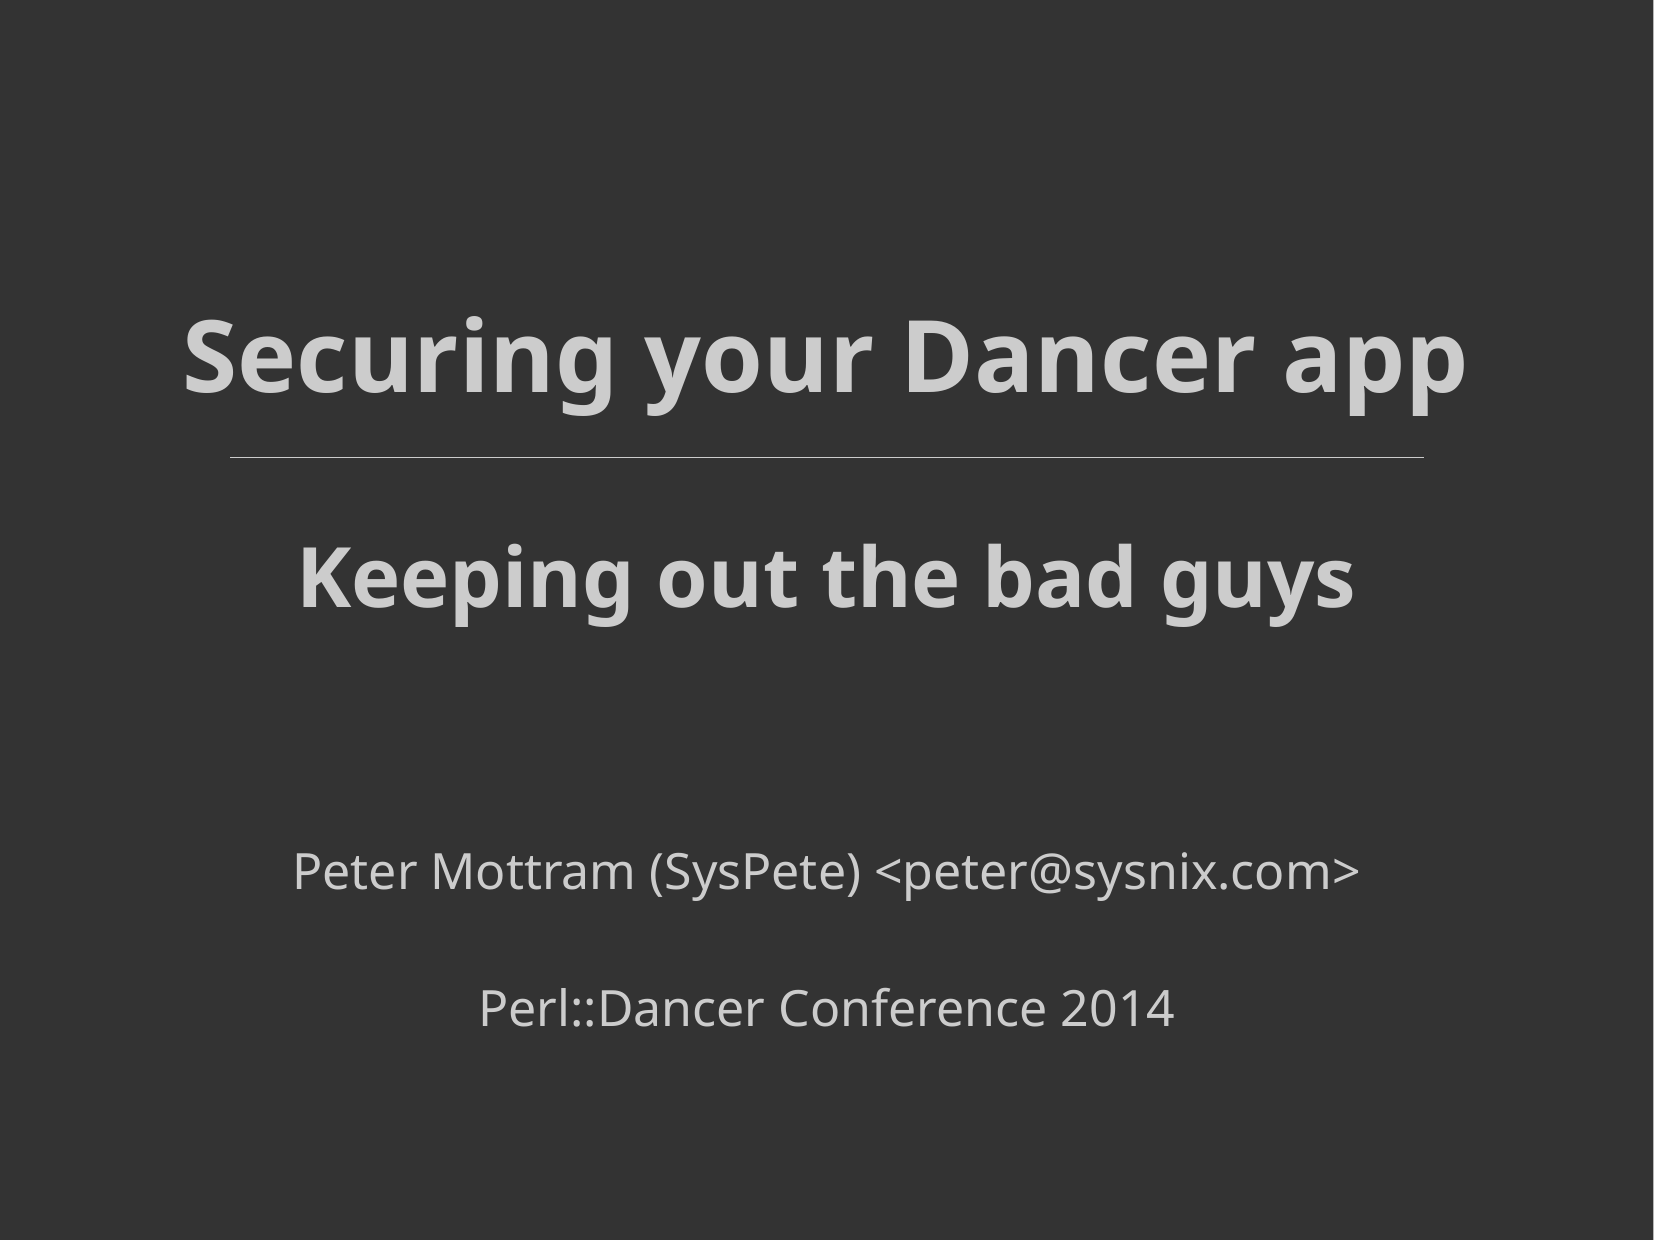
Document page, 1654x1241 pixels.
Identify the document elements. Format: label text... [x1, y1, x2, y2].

title Securing your Dancer app [82, 250, 1571, 458]
subtitle Keeping out the bad guys Peter Mottram (SysPete) <peter@sysnix.com> Perl::Dancer Conference 2014 [82, 496, 1571, 1063]
